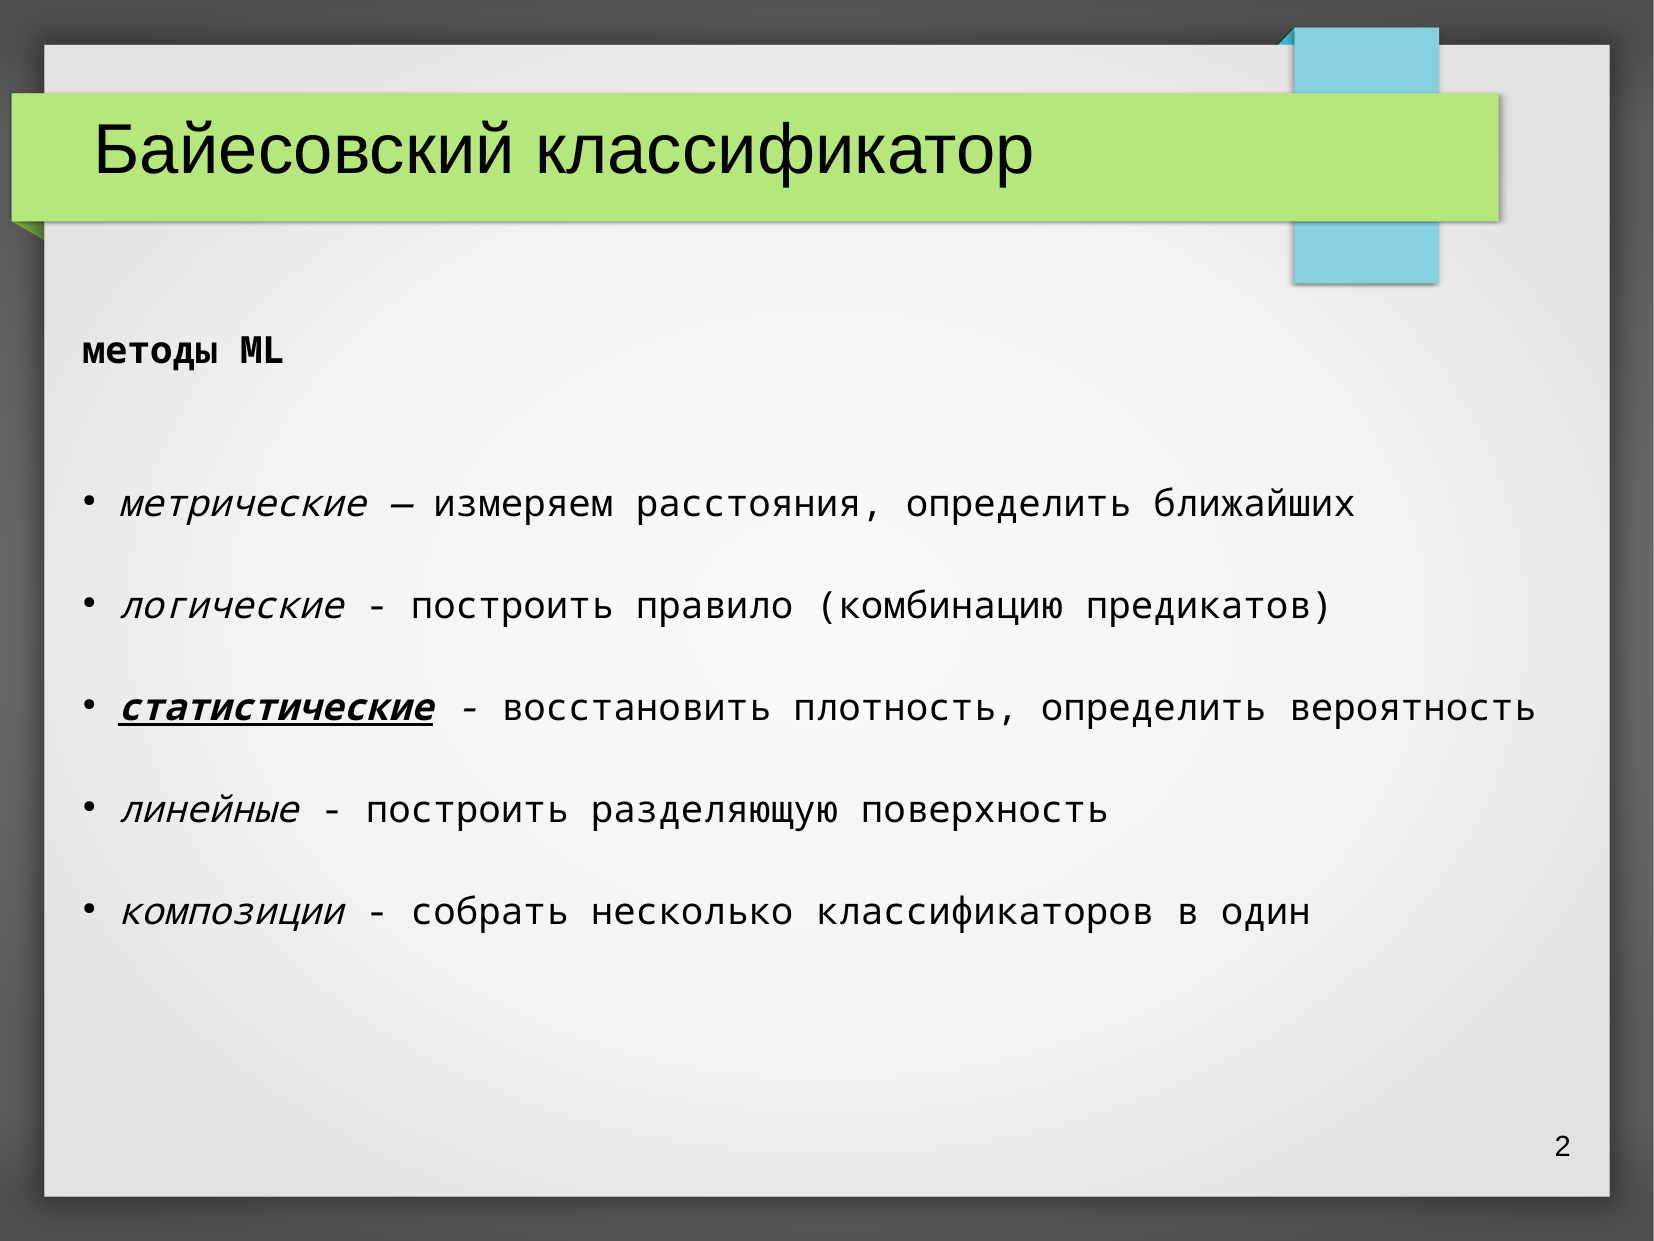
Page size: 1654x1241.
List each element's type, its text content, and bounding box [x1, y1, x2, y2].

title Байесовский классификатор [93, 108, 1452, 190]
picture [0, 0, 1654, 1241]
text_box методы ML метрические — измеряем расстояния, определить ближайших логические - построить правило (комбинацию предикатов) статистические - восстановить плотность, определить вероятность линейные - построить разделяющую поверхность композиции - собрать несколько классификаторов в один [82, 330, 1548, 929]
